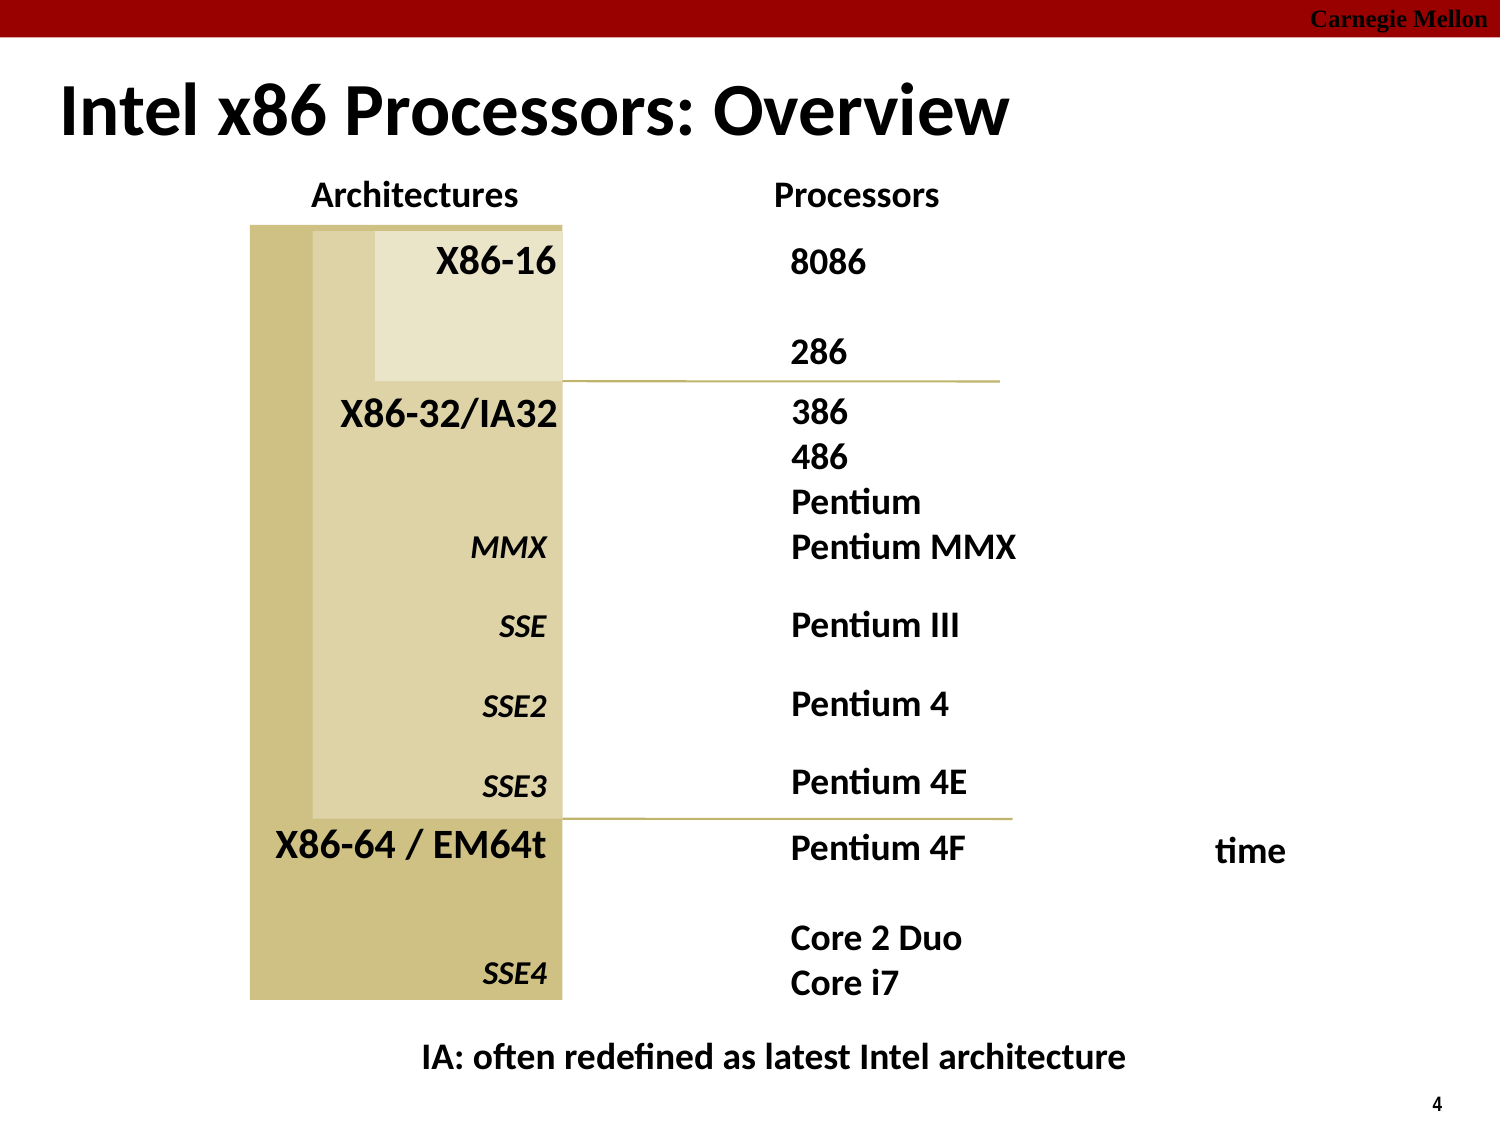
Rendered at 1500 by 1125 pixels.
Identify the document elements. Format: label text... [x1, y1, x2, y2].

text_box X86-64 / EM64t [260, 809, 562, 875]
text_box MMX SSE SSE2 SSE3 [455, 517, 562, 812]
text_box IA: often redefined as latest Intel architecture [406, 1024, 1143, 1085]
text_box 386 486 Pentium Pentium MMX Pentium III Pentium 4 Pentium 4E [776, 379, 1032, 810]
text_box Pentium 4F Core 2 Duo Core i7 [776, 815, 982, 1010]
text_box time [1200, 818, 1302, 879]
text_box Processors [759, 162, 955, 223]
text_box X86-16 [421, 224, 572, 290]
text_box SSE4 [468, 943, 562, 999]
text_box Architectures [296, 162, 534, 223]
text_box [249, 224, 563, 1000]
title Intel x86 Processors: Overview [45, 53, 1291, 179]
text_box 8086 286 [775, 229, 882, 380]
text_box X86-32/IA32 [325, 378, 574, 443]
